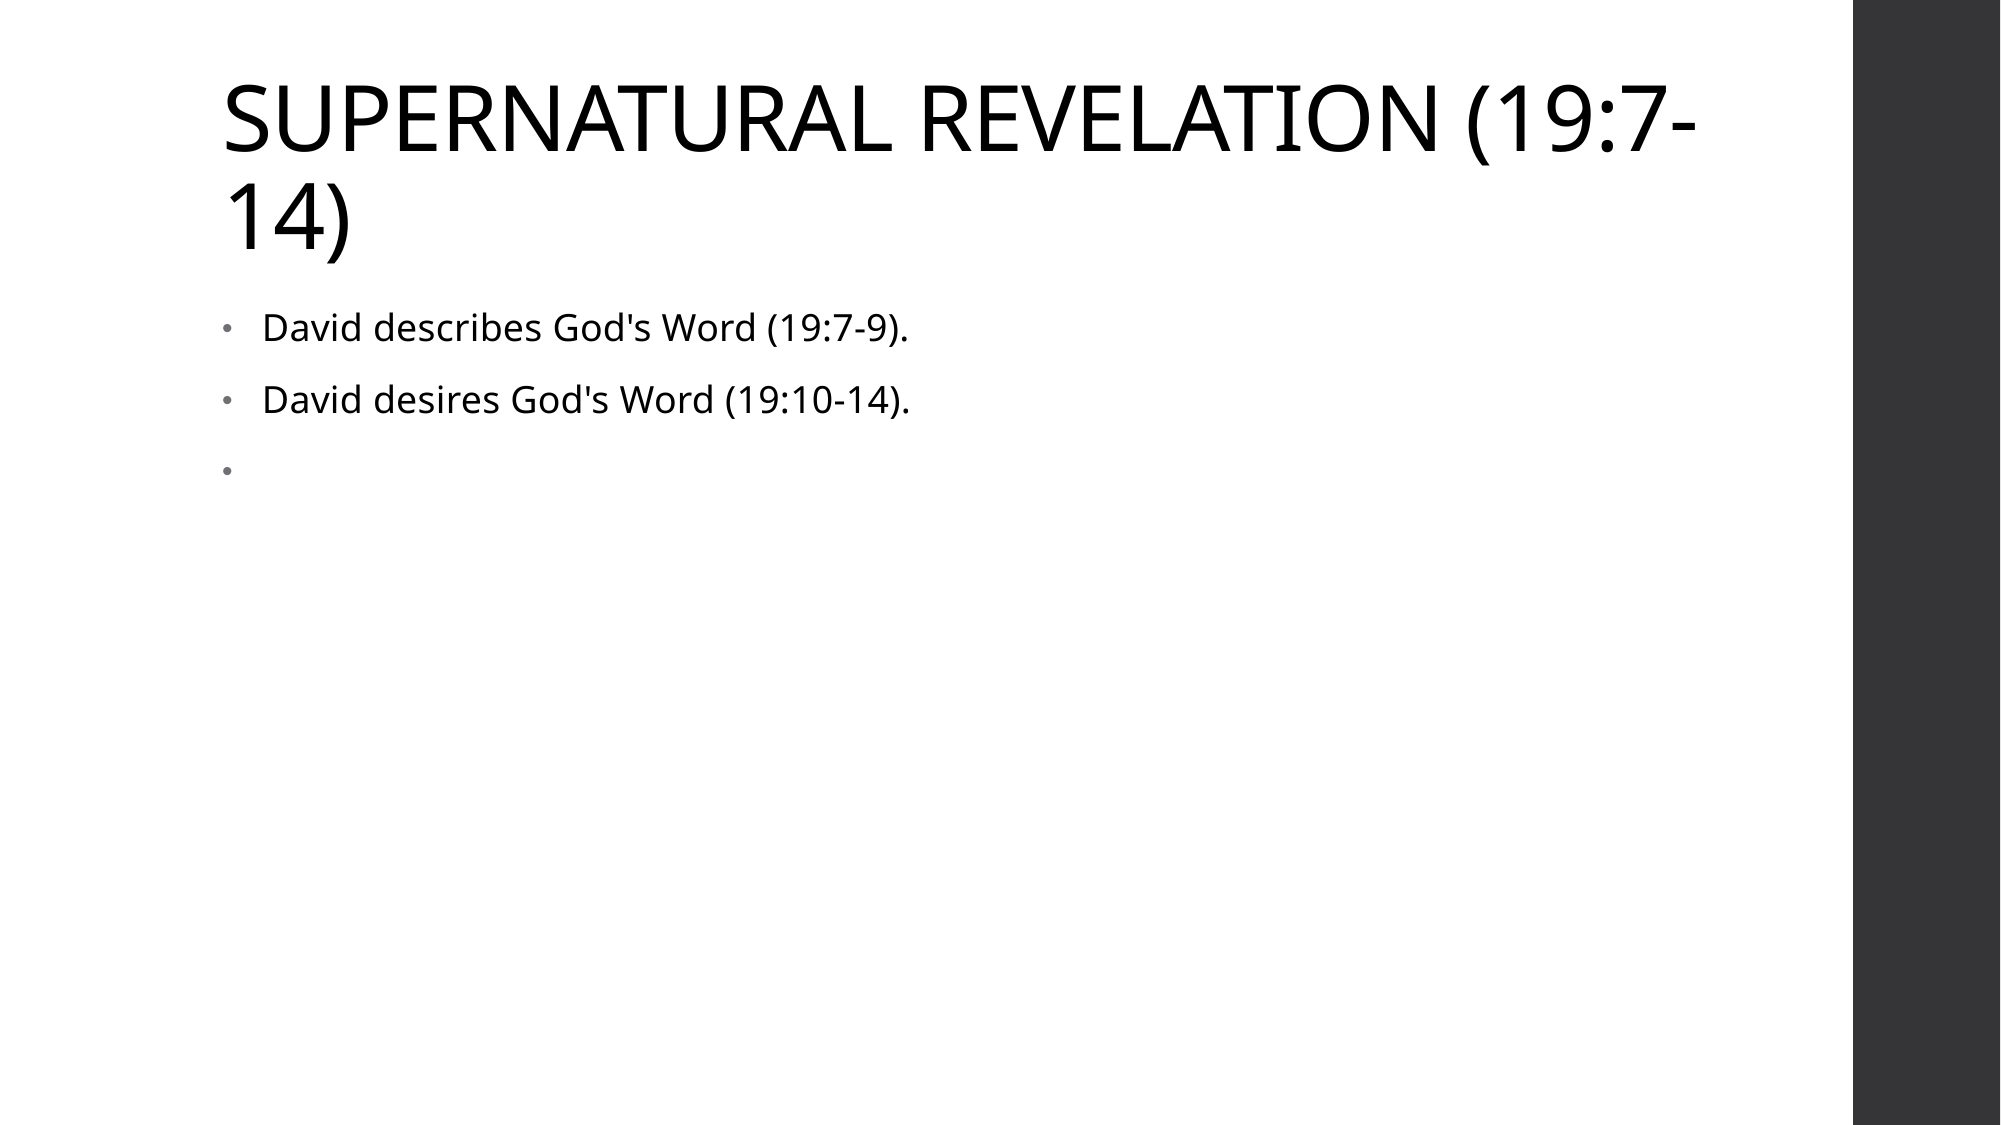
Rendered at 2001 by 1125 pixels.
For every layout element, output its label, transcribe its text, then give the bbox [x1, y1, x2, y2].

list David describes God's Word (19:7-9). David desires God's Word (19:10-14). [206, 299, 1617, 1014]
title SUPERNATURAL REVELATION (19:7-14) [206, 60, 1797, 278]
